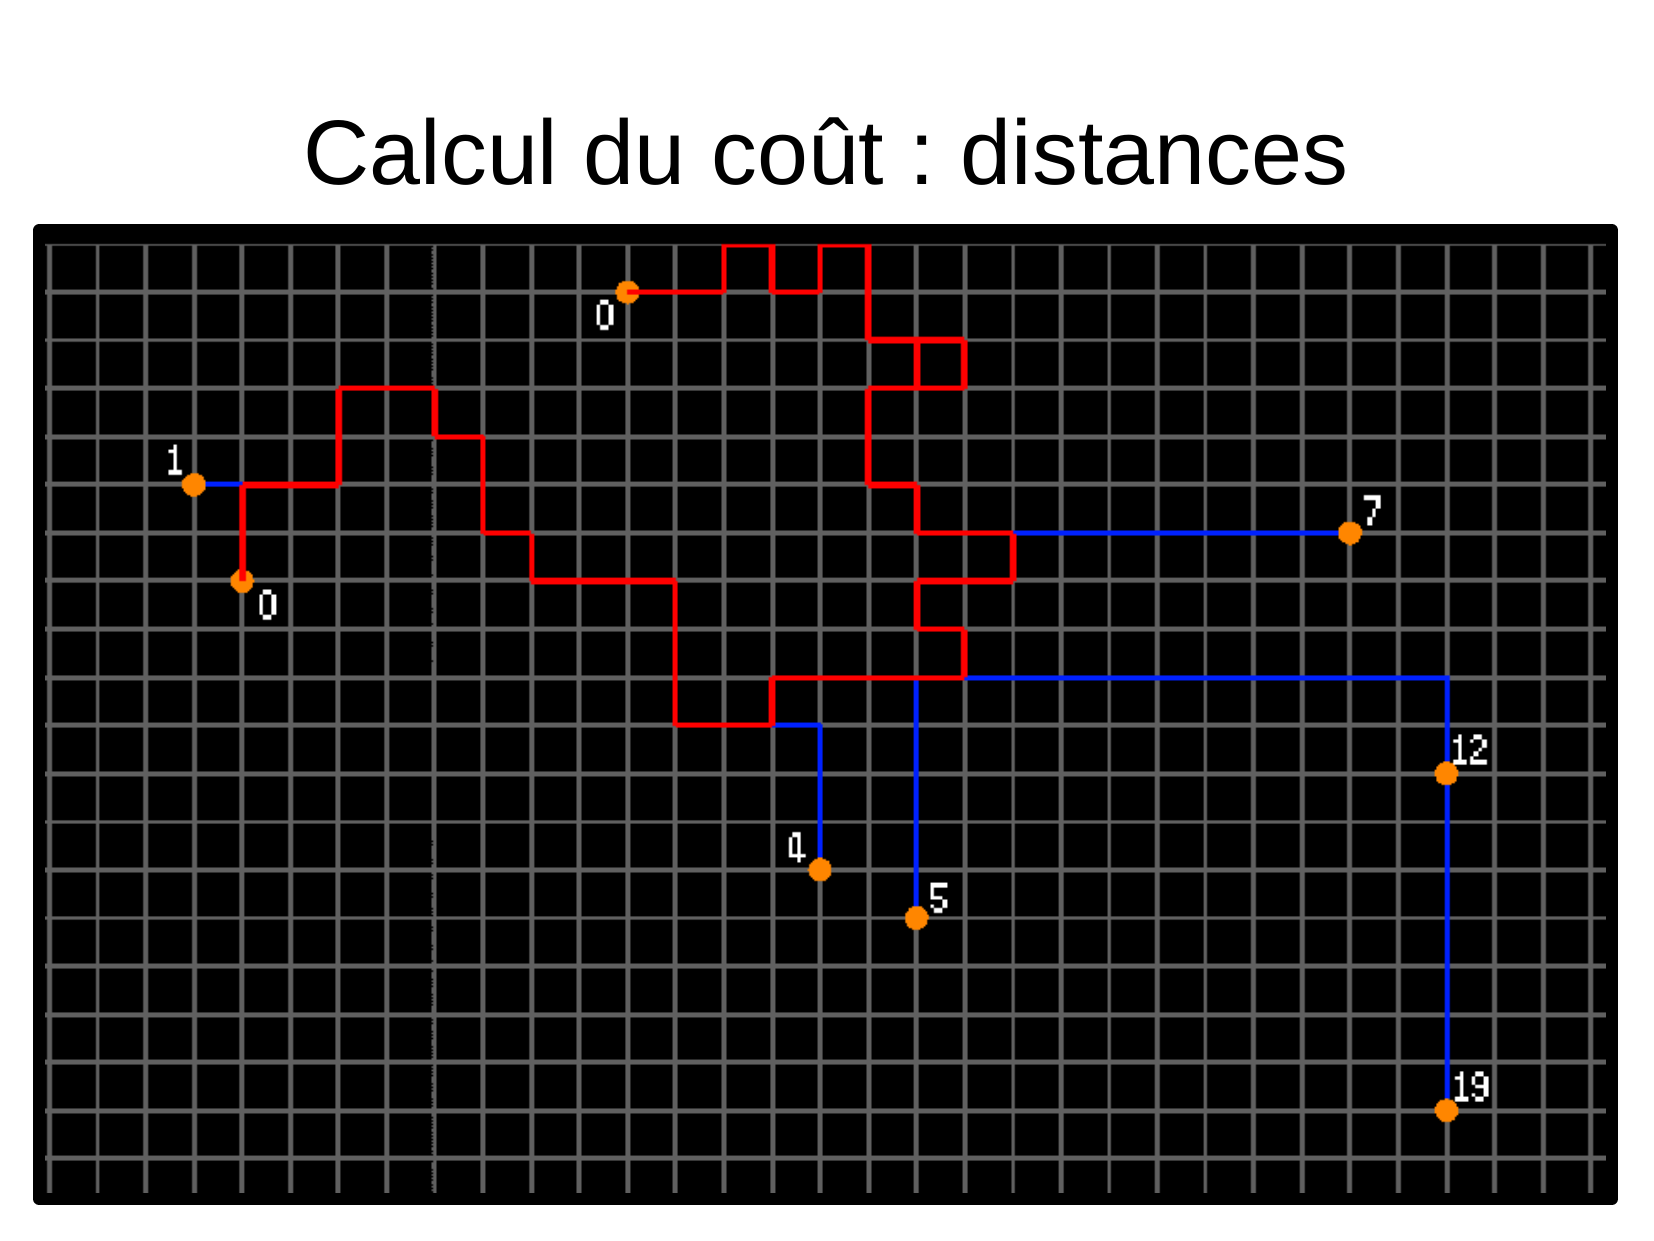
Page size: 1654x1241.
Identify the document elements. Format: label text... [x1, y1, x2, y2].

picture [44, 236, 1607, 1193]
title Calcul du coût : distances [82, 49, 1571, 224]
